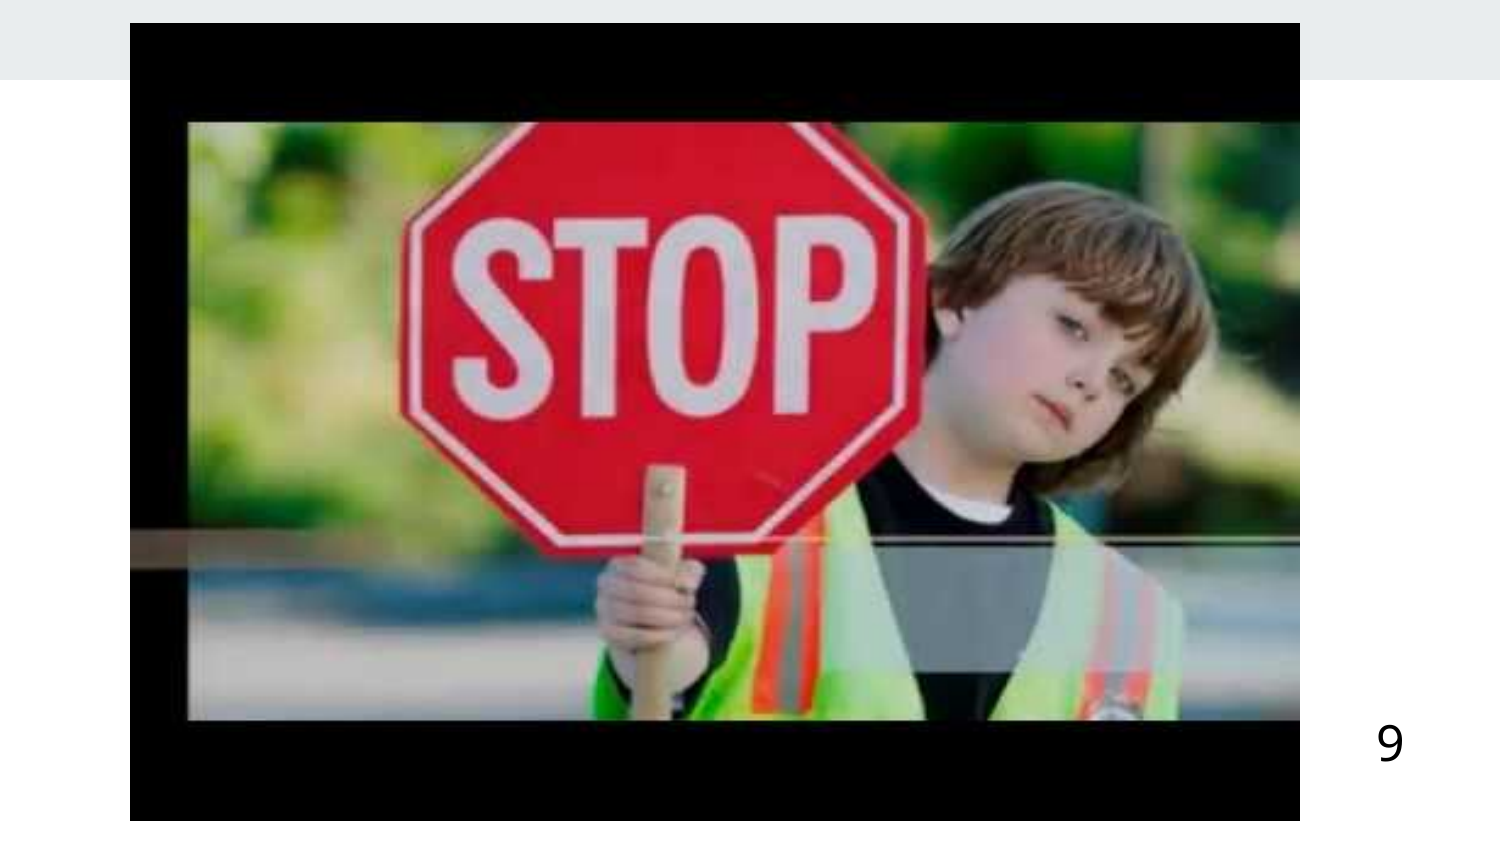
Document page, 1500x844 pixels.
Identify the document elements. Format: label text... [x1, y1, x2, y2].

text_box 9 [1361, 696, 1454, 787]
picture [130, 23, 1300, 821]
